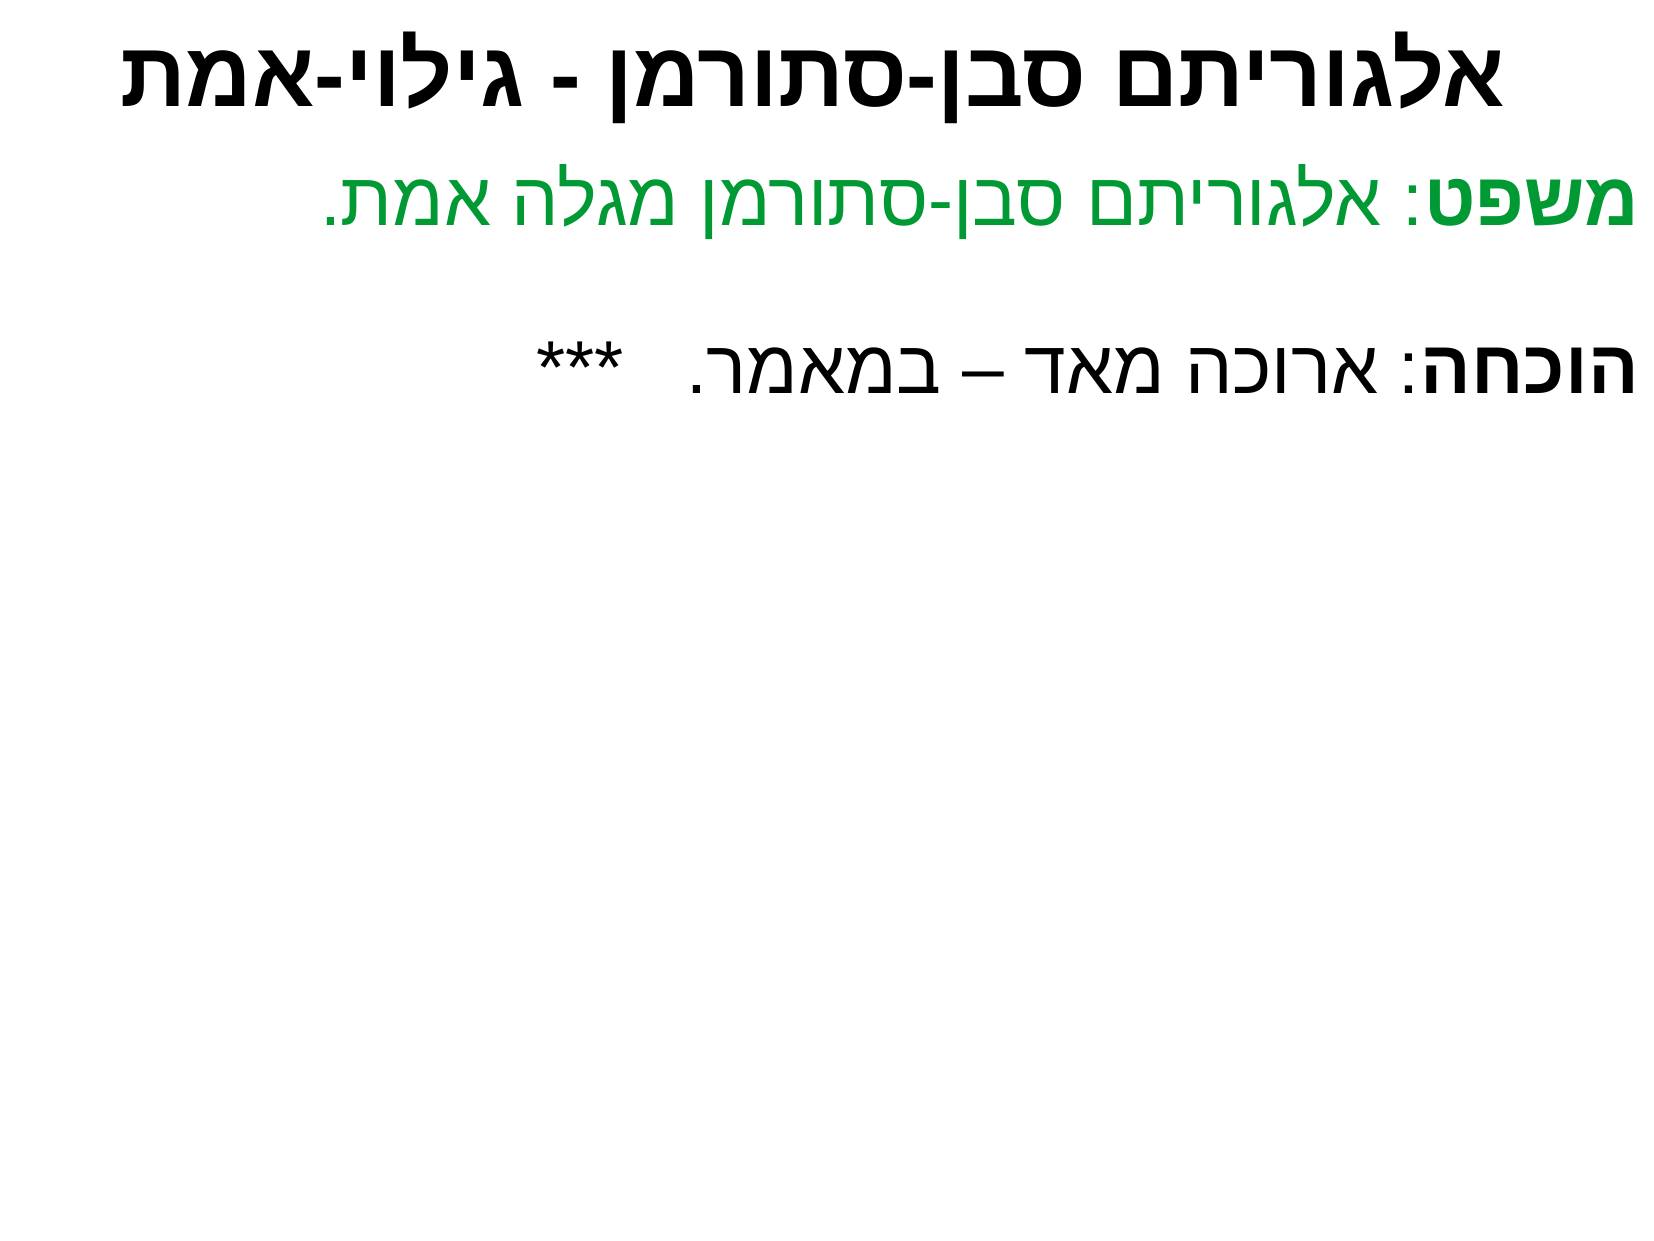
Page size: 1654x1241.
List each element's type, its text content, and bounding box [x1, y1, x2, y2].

title אלגוריתם סבן-סתורמן - גילוי-אמת [97, 0, 1531, 150]
text_box משפט: אלגוריתם סבן-סתורמן מגלה אמת. הוכחה: ארוכה מאד – במאמר. *** [0, 150, 1654, 1126]
